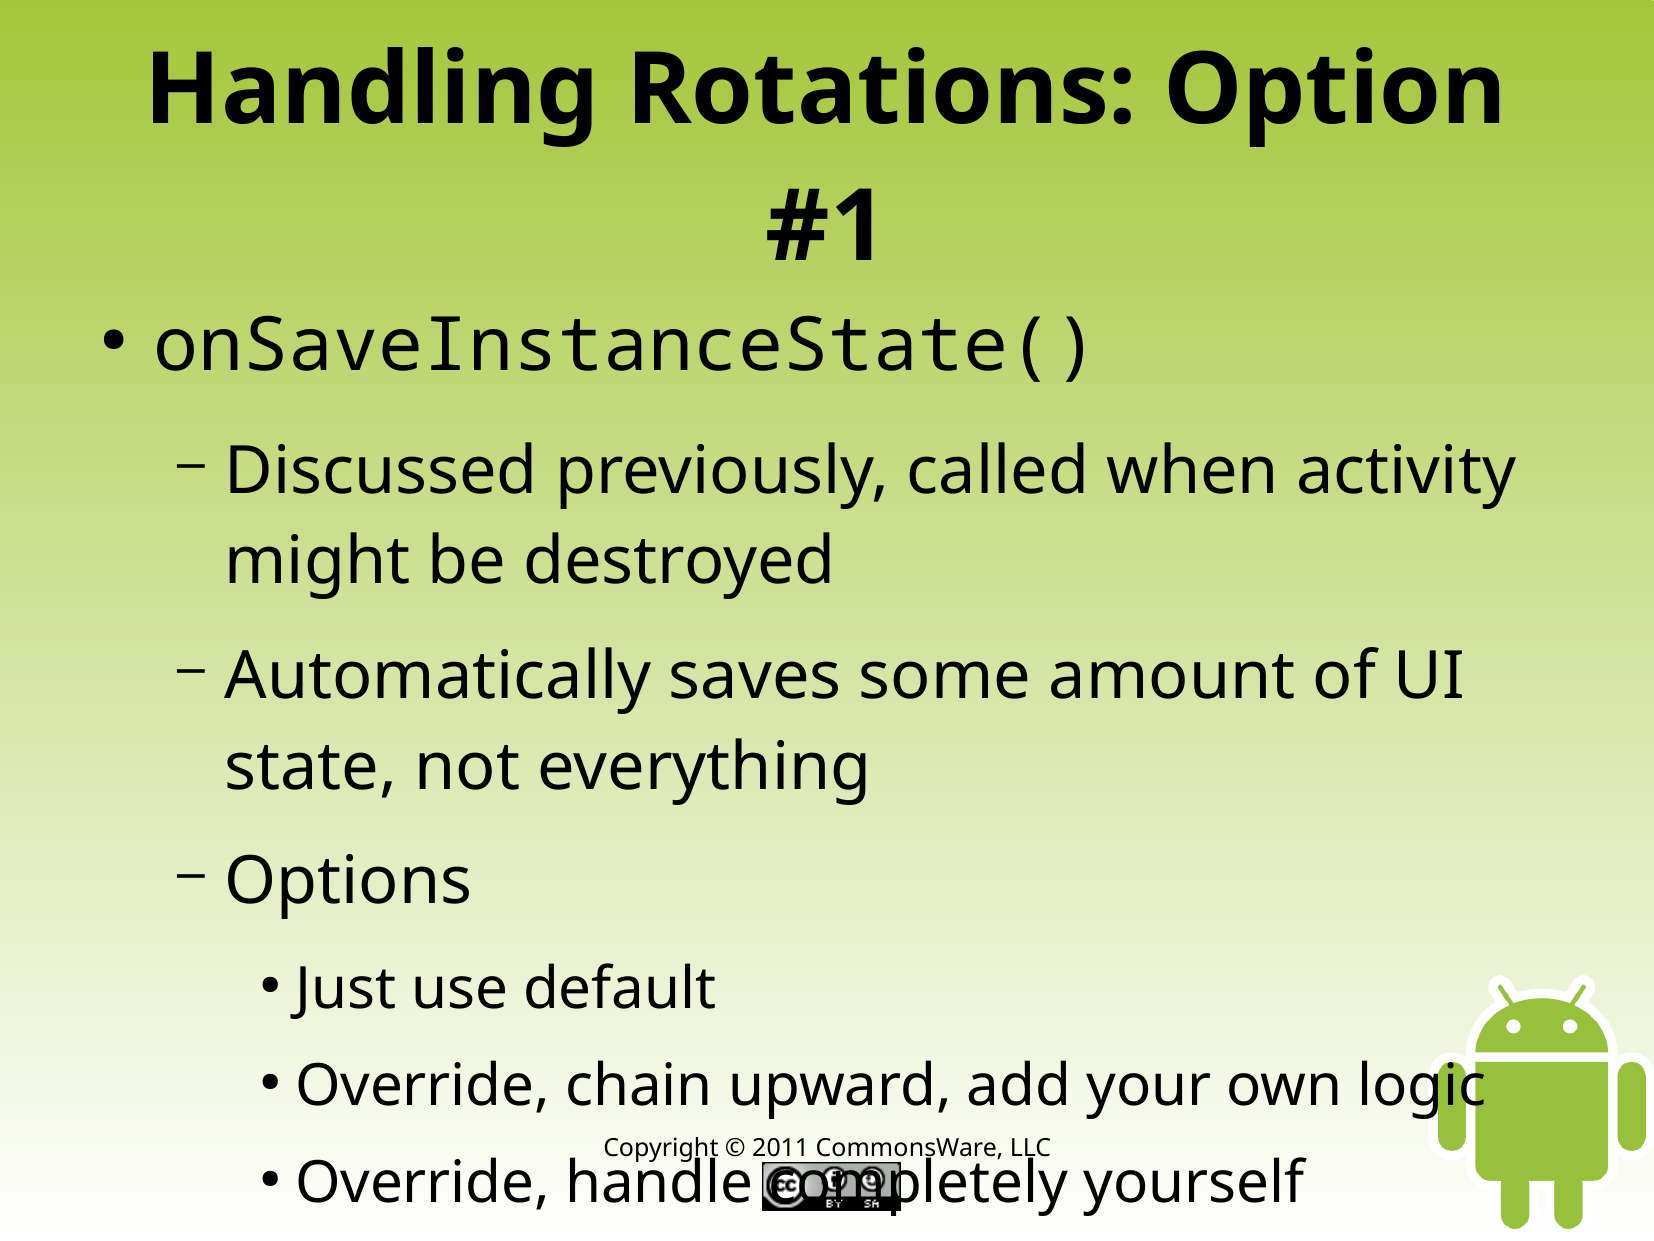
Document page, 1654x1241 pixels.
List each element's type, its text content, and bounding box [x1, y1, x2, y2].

picture [1428, 1101, 1433, 1114]
picture [762, 1162, 901, 1211]
picture [896, 1175, 901, 1197]
picture [1428, 975, 1654, 1238]
picture [896, 1199, 901, 1211]
title Handling Rotations: Option #1 [82, 49, 1571, 257]
list onSaveInstanceState() Discussed previously, called when activity might be destroyed Automatically saves some amount of UI state, not everything Options Just use default Override, chain upward, add your own logic Override, handle completely yourself [82, 290, 1538, 1101]
